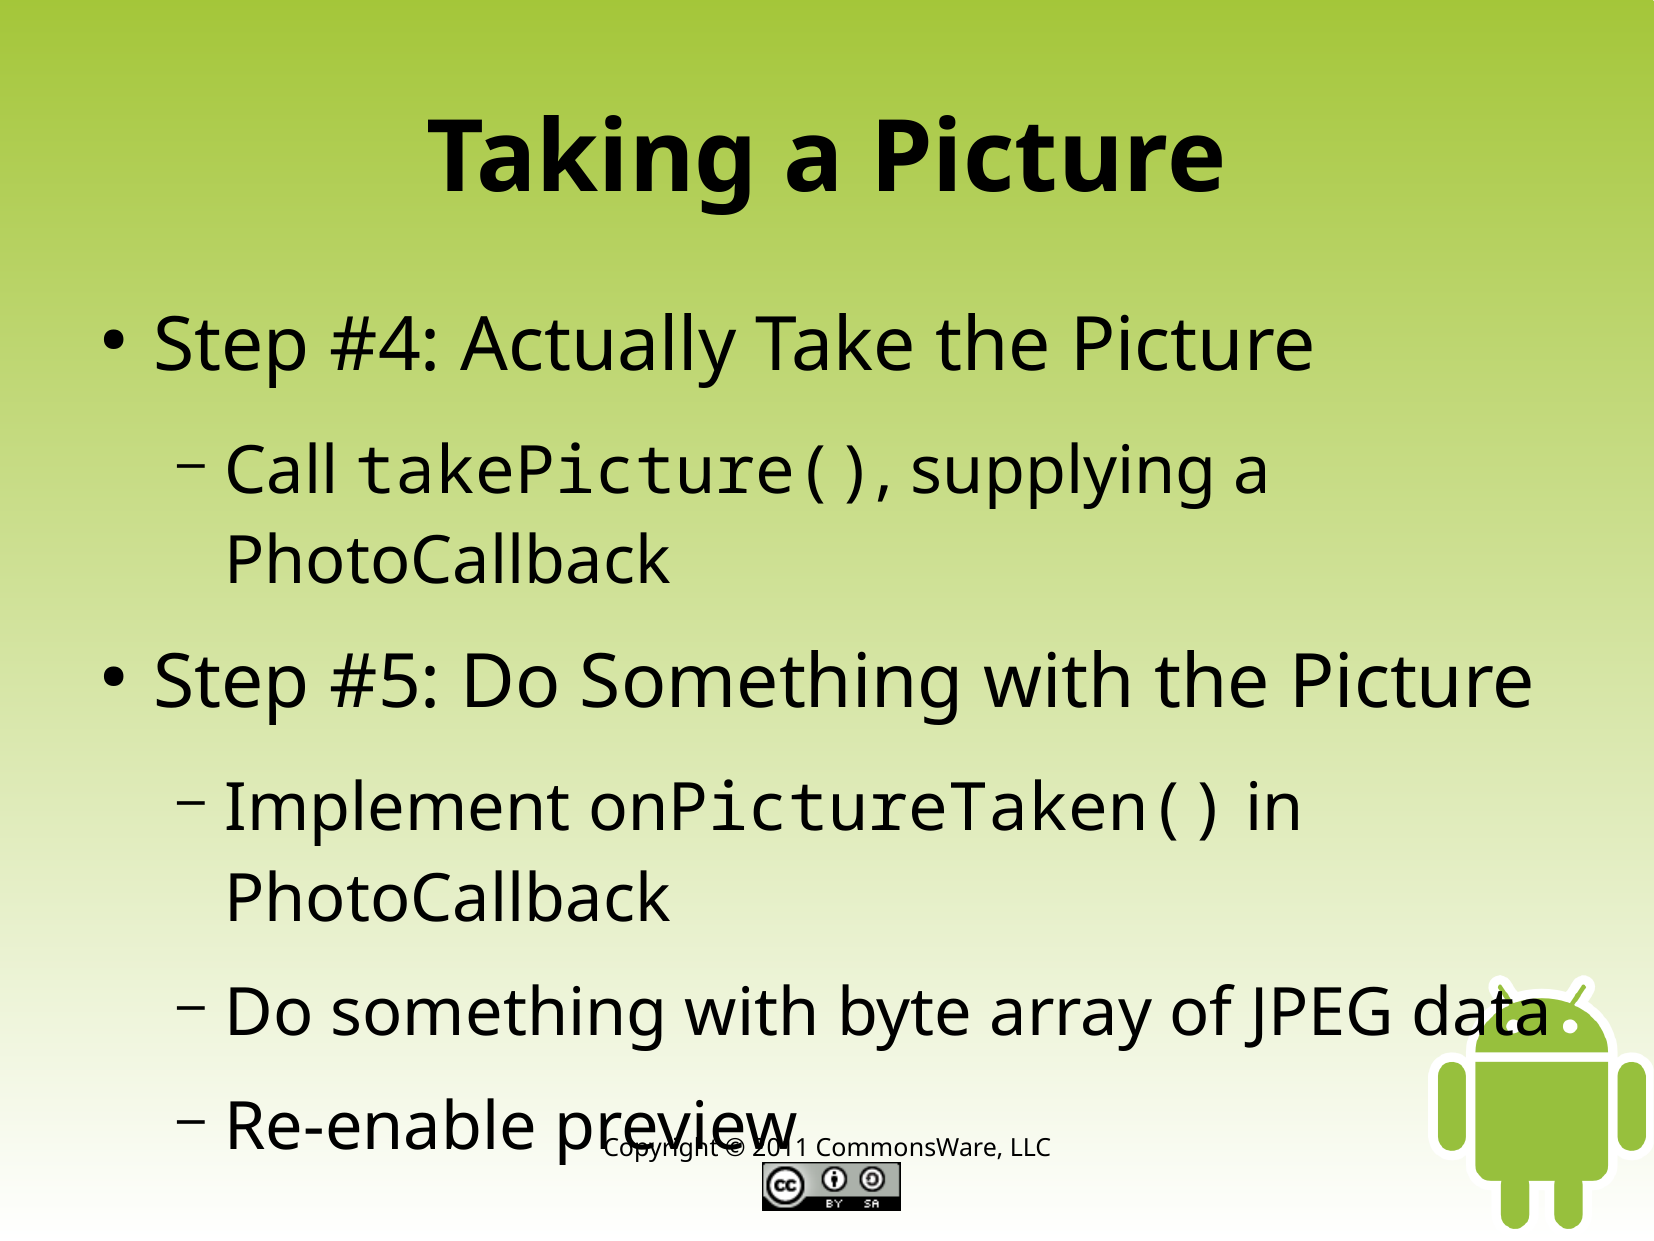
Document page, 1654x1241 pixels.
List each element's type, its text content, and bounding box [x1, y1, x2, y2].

list Step #4: Actually Take the Picture Call takePicture(), supplying a PhotoCallback Step #5: Do Something with the Picture Implement onPictureTaken() in PhotoCallback Do something with byte array of JPEG data Re-enable preview [82, 290, 1571, 1094]
title Taking a Picture [82, 56, 1571, 250]
picture [762, 1162, 901, 1211]
picture [1428, 975, 1654, 1238]
